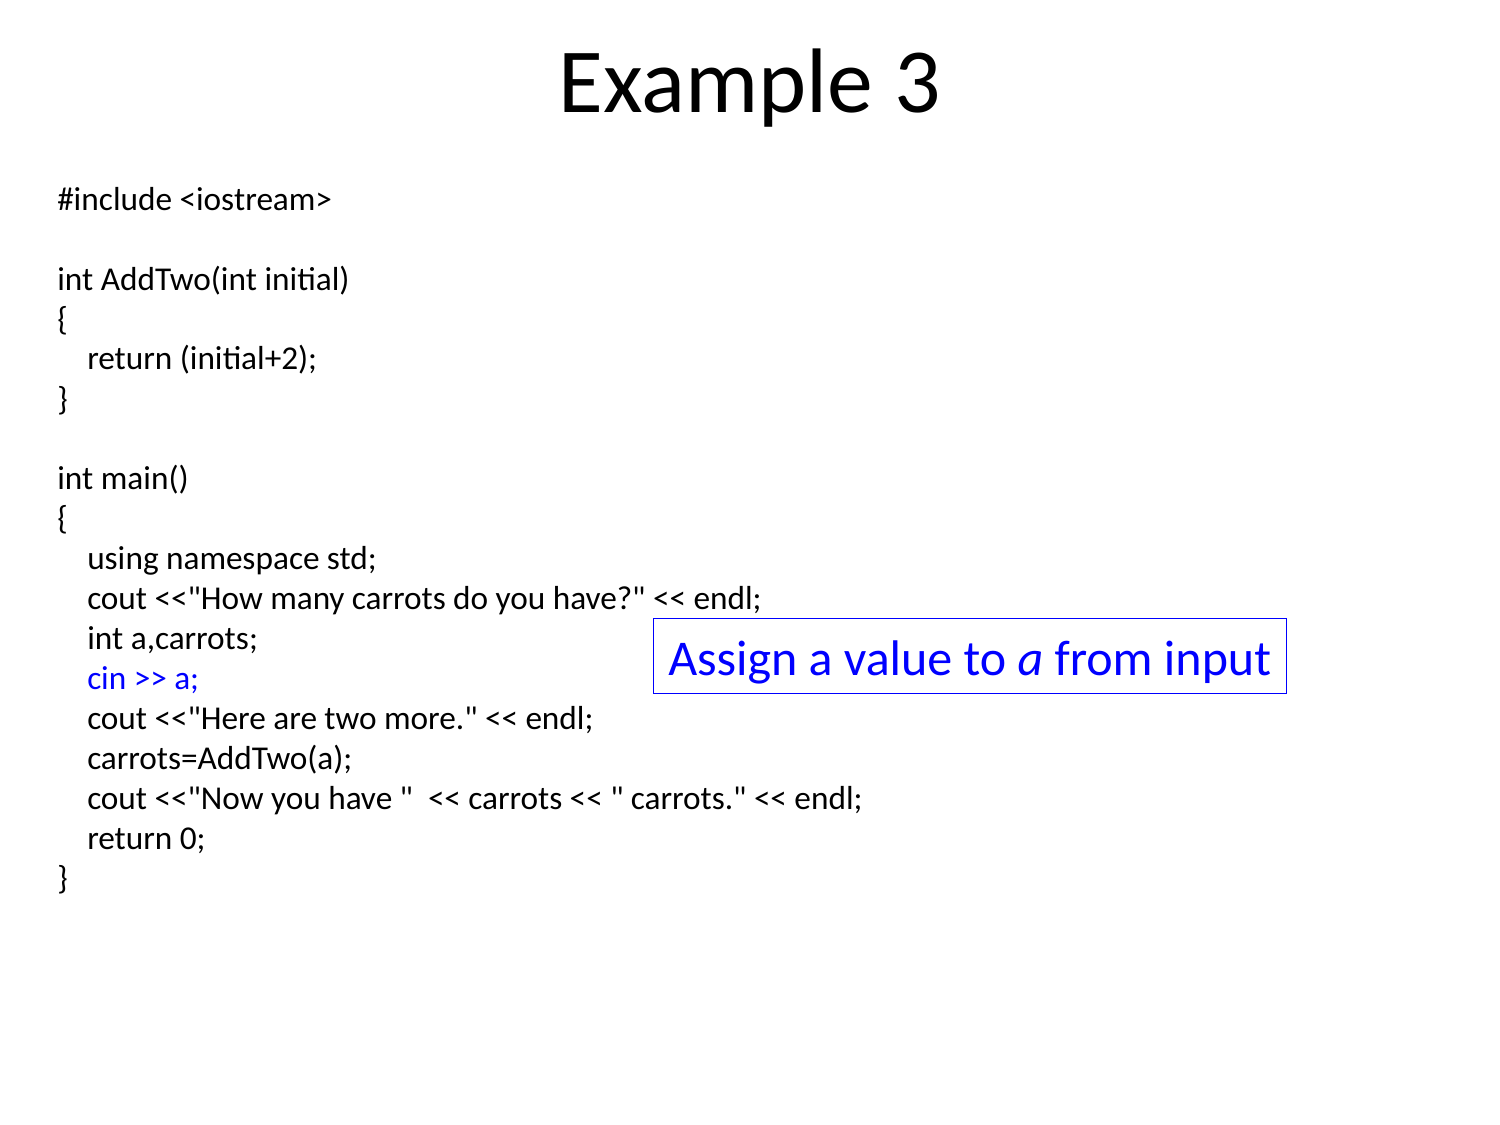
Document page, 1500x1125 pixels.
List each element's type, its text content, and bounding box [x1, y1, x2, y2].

text_box Assign a value to a from input [653, 618, 1287, 694]
title Example 3 [75, 0, 1425, 170]
list #include <iostream> int AddTwo(int initial) { return (initial+2); } int main() { using namespace std; cout <<"How many carrots do you have?" << endl; int a,carrots; cin >> a; cout <<"Here are two more." << endl; carrots=AddTwo(a); cout <<"Now you have " << carrots << " carrots." << endl; return 0; } [42, 169, 1393, 912]
